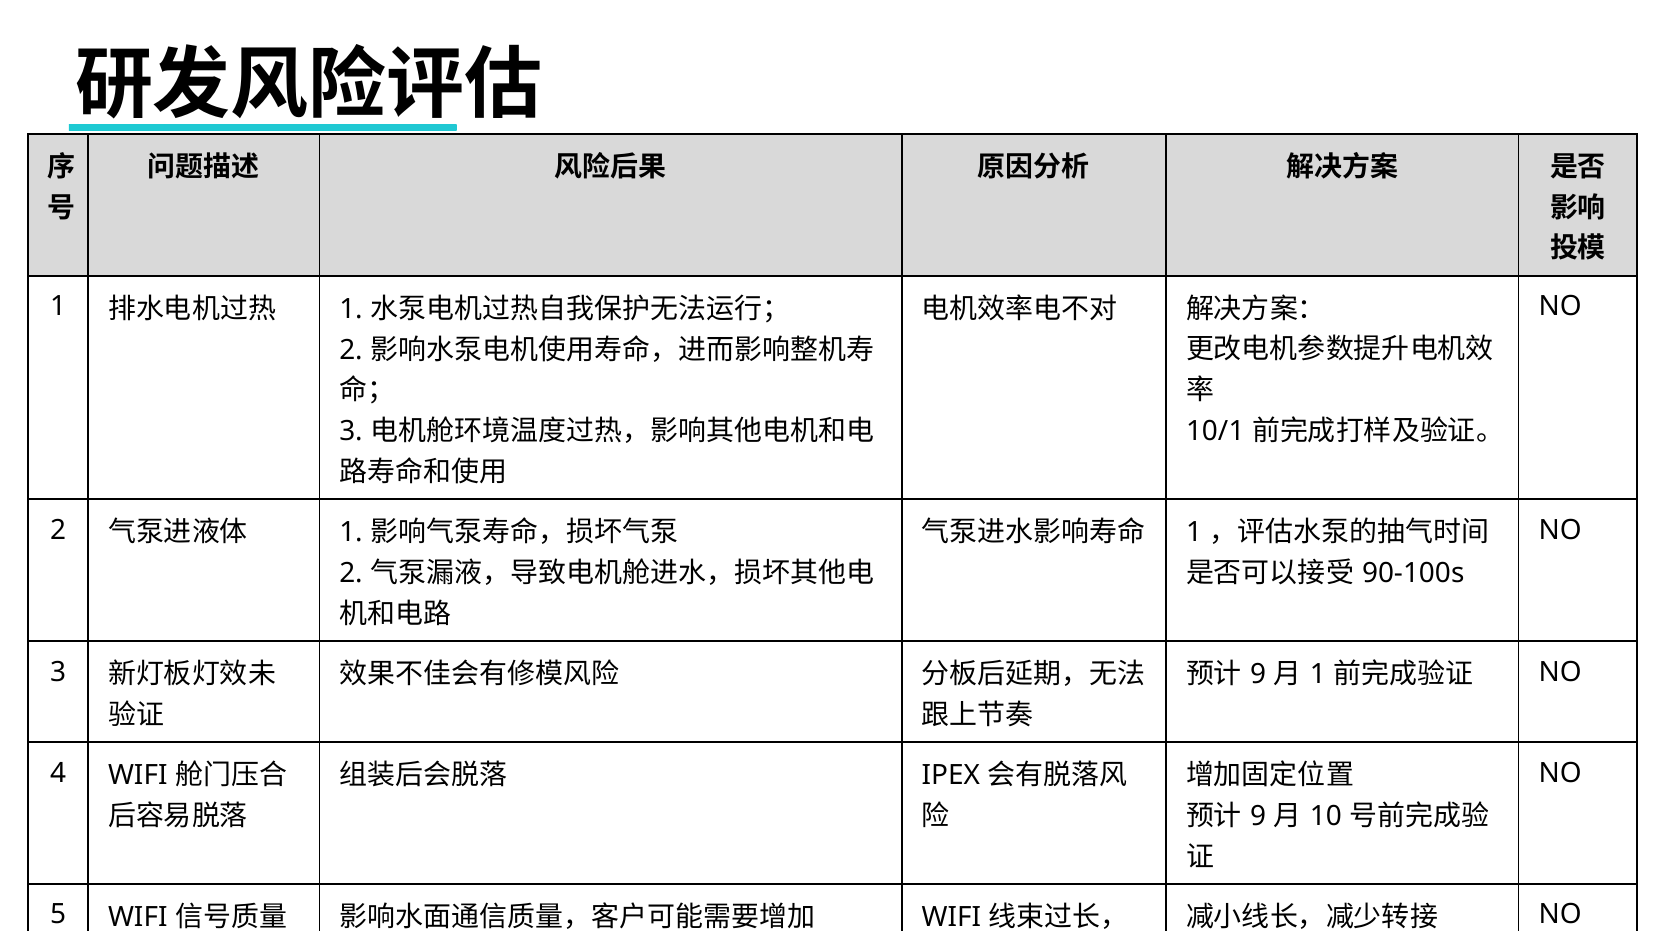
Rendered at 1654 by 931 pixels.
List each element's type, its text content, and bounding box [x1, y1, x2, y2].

table_cell NO [1519, 277, 1636, 498]
table_cell NO [1519, 743, 1636, 883]
table_cell 气泵进水影响寿命 [903, 500, 1165, 640]
table_cell 4 [29, 743, 87, 883]
table_cell 1 [29, 277, 87, 498]
table_cell 预计9月1前完成验证 [1167, 642, 1518, 741]
table_cell 1，评估水泵的抽气时间是否可以接受90-100s [1167, 500, 1518, 640]
table_cell 电机效率电不对 [903, 277, 1165, 498]
table_cell 效果不佳会有修模风险 [320, 642, 901, 741]
text_box 研发风险评估 [55, 37, 734, 133]
table_cell 影响水面通信质量，客户可能需要增加WIFI中继 [320, 885, 901, 931]
table_header 风险后果 [320, 135, 901, 275]
table_cell WIFI舱门压合后容易脱落 [89, 743, 319, 883]
table_cell 增加固定位置 预计9月10号前完成验证 [1167, 743, 1518, 883]
table_cell 分板后延期，无法跟上节奏 [903, 642, 1165, 741]
table_cell 3 [29, 642, 87, 741]
table_header 序号 [29, 135, 87, 275]
table_cell 减小线长，减少转接 预计9月20前完成验证 [1167, 885, 1518, 931]
table_cell NO [1519, 500, 1636, 640]
table_cell 新灯板灯效未验证 [89, 642, 319, 741]
table_cell WIFI信号质量验证未结束 [89, 885, 319, 931]
table_header 原因分析 [903, 135, 1165, 275]
table_cell NO [1519, 885, 1636, 931]
table_cell 解决方案： 更改电机参数提升电机效率 10/1前完成打样及验证。 [1167, 277, 1518, 498]
table_cell 1.影响气泵寿命，损坏气泵 2.气泵漏液，导致电机舱进水，损坏其他电机和电路 [320, 500, 901, 640]
text_box [68, 124, 457, 131]
table_cell 气泵进液体 [89, 500, 319, 640]
table_cell WIFI线束过长，损耗严重 [903, 885, 1165, 931]
table_header 是否影响投模 [1519, 135, 1636, 275]
table_header 解决方案 [1167, 135, 1518, 275]
table_cell 5 [29, 885, 87, 931]
table_cell 排水电机过热 [89, 277, 319, 498]
table_cell NO [1519, 642, 1636, 741]
table_cell 组装后会脱落 [320, 743, 901, 883]
table_header 问题描述 [89, 135, 319, 275]
table_cell IPEX会有脱落风险 [903, 743, 1165, 883]
table_cell 1.水泵电机过热自我保护无法运行； 2.影响水泵电机使用寿命，进而影响整机寿命； 3.电机舱环境温度过热，影响其他电机和电路寿命和使用 [320, 277, 901, 498]
table_cell 2 [29, 500, 87, 640]
